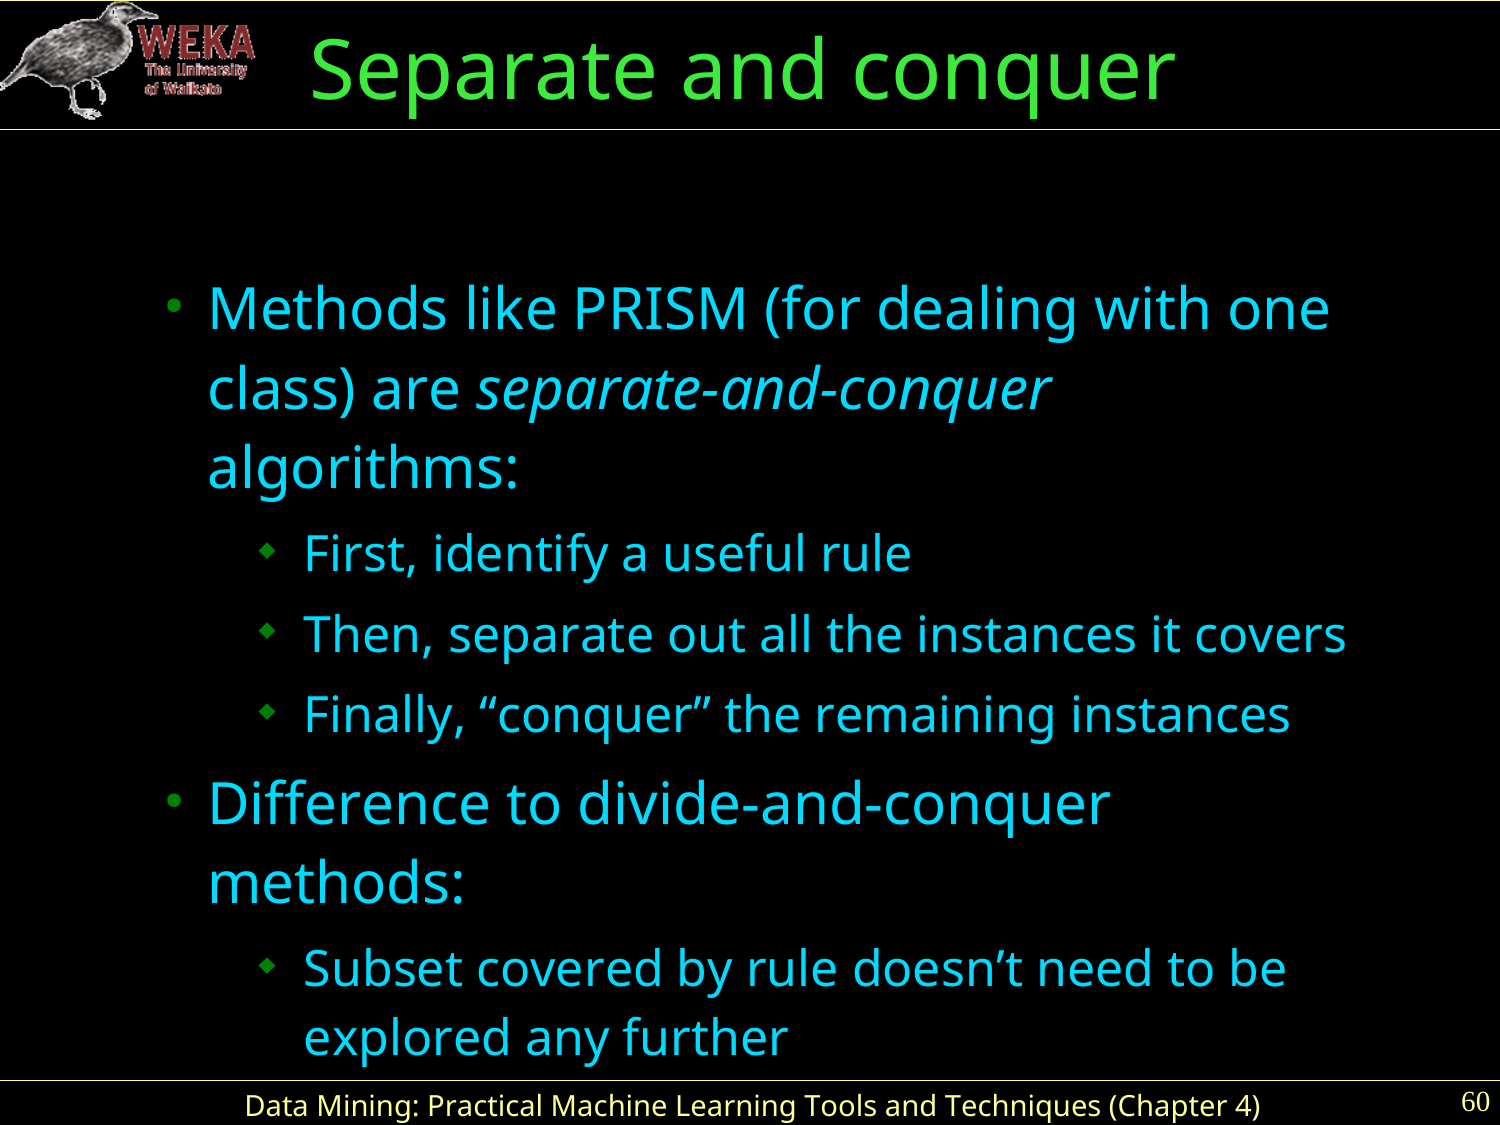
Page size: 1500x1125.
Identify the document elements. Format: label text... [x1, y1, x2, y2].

text_box Methods like PRISM (for dealing with one class) are separate-and-conquer algorithms: First, identify a useful rule Then, separate out all the instances it covers Finally, “conquer” the remaining instances Difference to divide-and-conquer methods: Subset covered by rule doesn’t need to be explored any further [149, 260, 1388, 936]
picture [0, 1, 266, 129]
title Separate and conquer [295, 0, 1500, 148]
